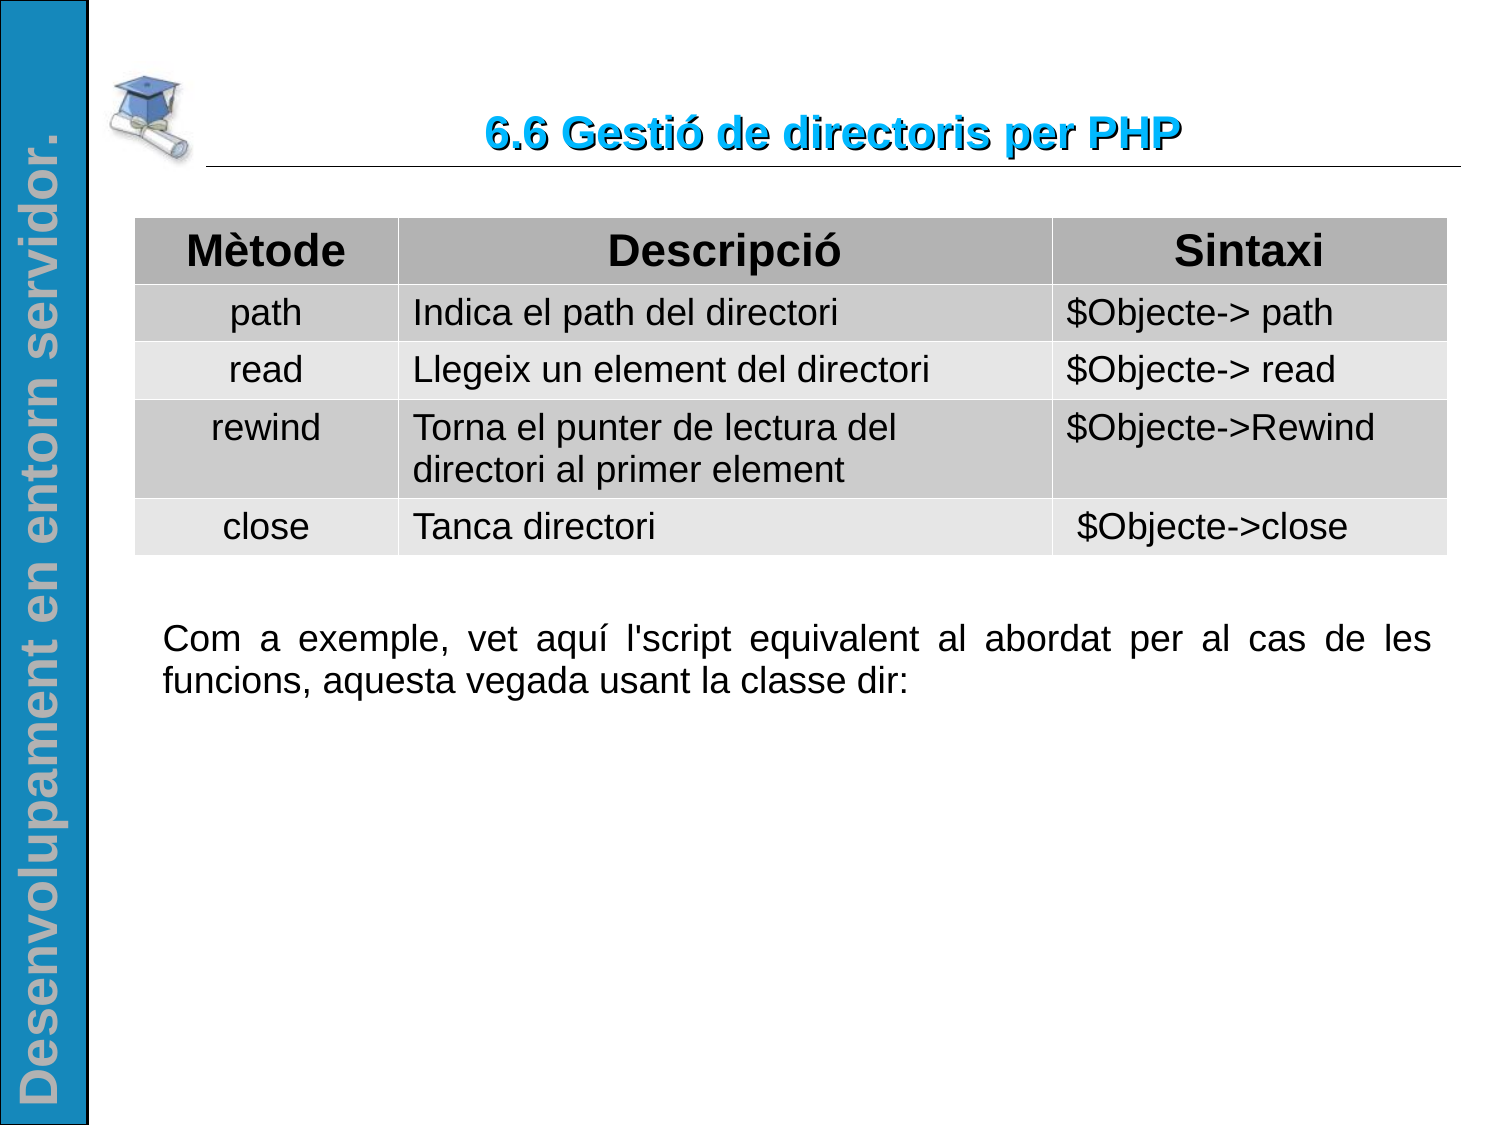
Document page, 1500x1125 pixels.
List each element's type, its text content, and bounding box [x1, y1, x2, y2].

title 6.6 Gestió de directoris per PHP [206, 95, 1447, 170]
text_box Com a exemple, vet aquí l'script equivalent al abordat per al cas de les funcions, aquesta vegada usant la classe dir: [147, 609, 1447, 709]
table_header Mètode [135, 218, 398, 284]
table_cell rewind [135, 400, 398, 498]
table_cell path [135, 285, 398, 341]
table_cell $Objecte-> path [1053, 285, 1447, 341]
table_cell $Objecte->close [1053, 499, 1447, 555]
table_cell close [135, 499, 398, 555]
table_cell Torna el punter de lectura del directori al primer element [399, 400, 1052, 498]
table_cell Tanca directori [399, 499, 1052, 555]
table_cell Llegeix un element del directori [399, 342, 1052, 399]
table_cell read [135, 342, 398, 399]
table_cell $Objecte->Rewind [1053, 400, 1447, 498]
table_cell Indica el path del directori [399, 285, 1052, 341]
picture [93, 61, 206, 174]
table_header Sintaxi [1053, 218, 1447, 284]
table_header Descripció [399, 218, 1052, 284]
table_cell $Objecte-> read [1053, 342, 1447, 399]
